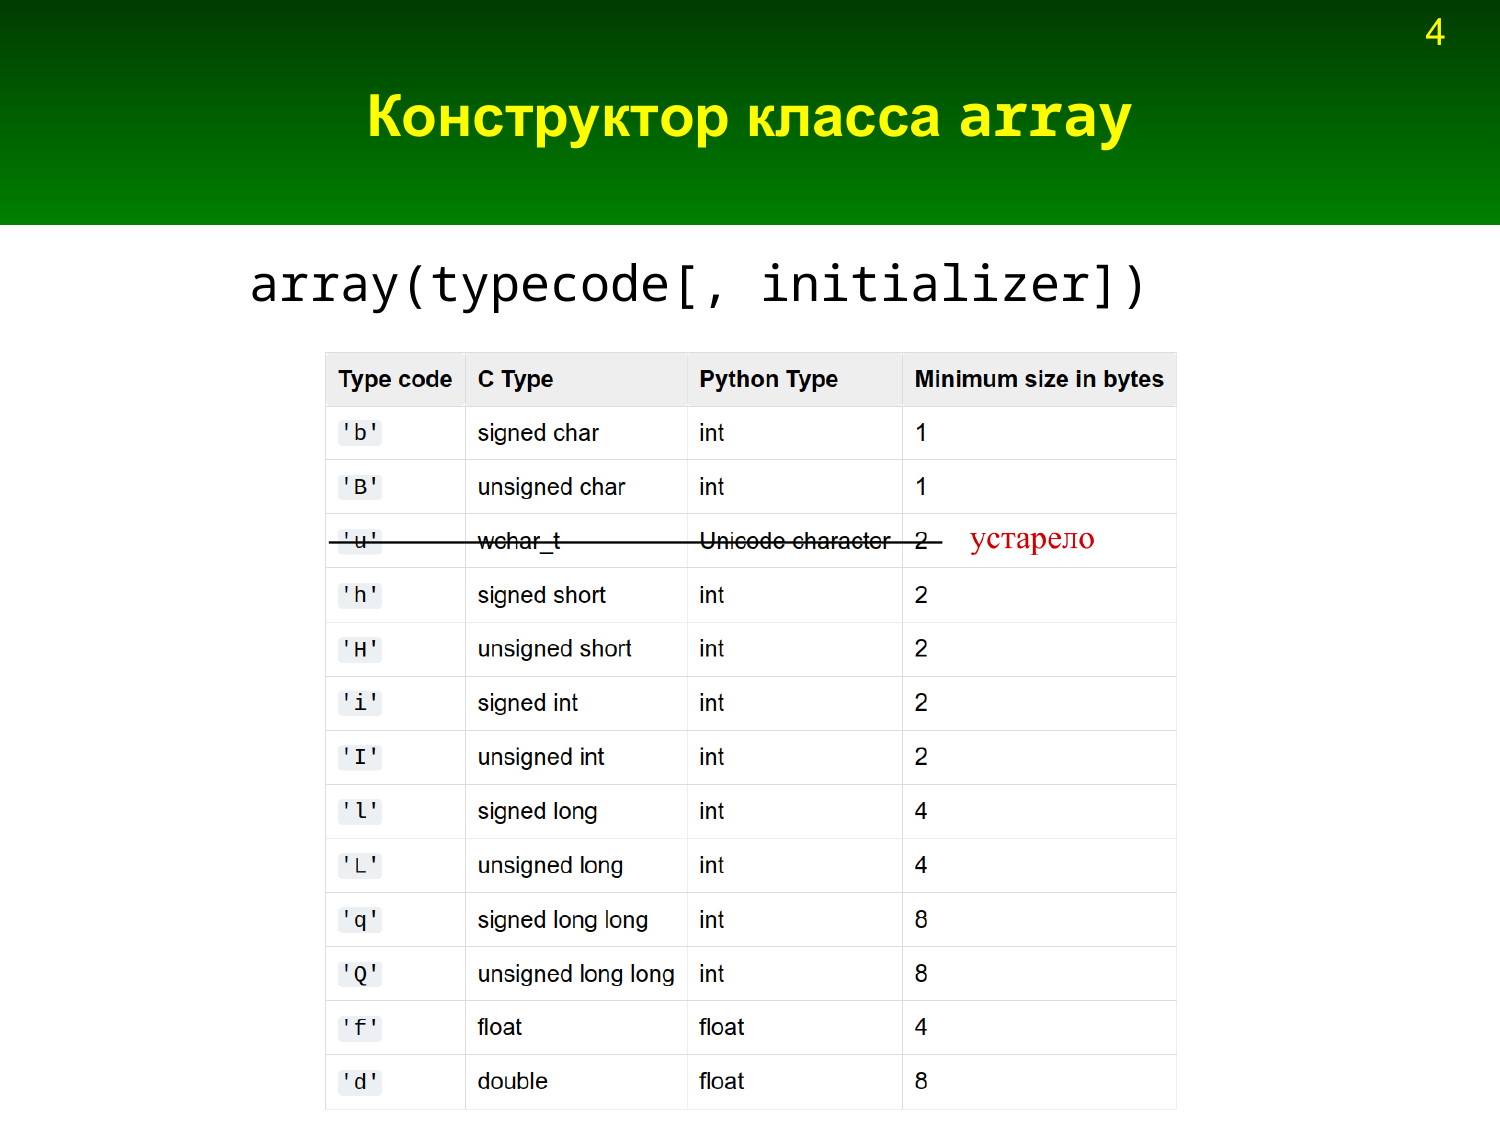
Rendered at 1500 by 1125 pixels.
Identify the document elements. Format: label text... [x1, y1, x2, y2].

picture [323, 351, 1177, 1110]
title Конструктор класса array [75, 11, 1426, 215]
text_box array(typecode[, initializer]) [249, 244, 1251, 319]
